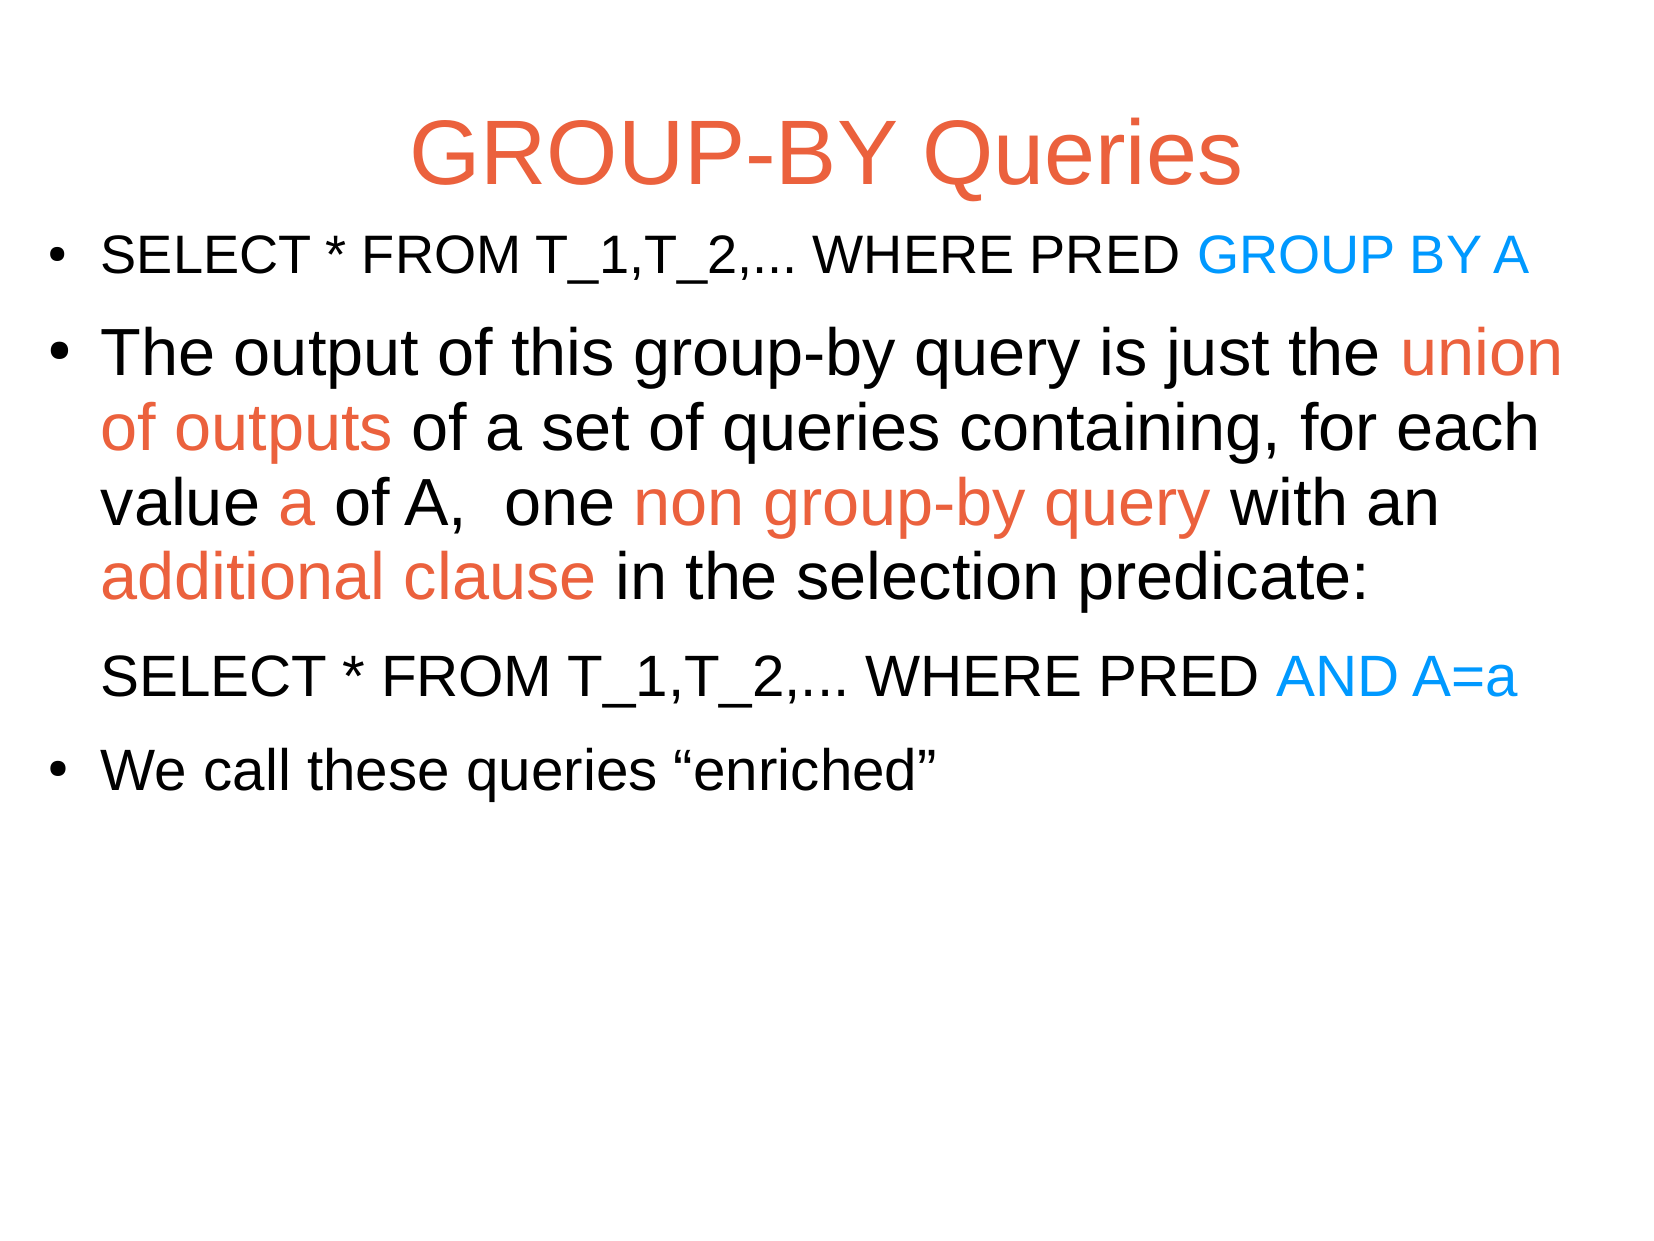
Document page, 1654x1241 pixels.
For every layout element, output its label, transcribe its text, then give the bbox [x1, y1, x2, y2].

list SELECT * FROM T_1,T_2,... WHERE PRED GROUP BY A The output of this group-by query is just the union of outputs of a set of queries containing, for each value a of A, one non group-by query with an additional clause in the selection predicate: SELECT * FROM T_1,T_2,... WHERE PRED AND A=a We call these queries “enriched” [30, 225, 1636, 1186]
title GROUP-BY Queries [82, 49, 1571, 225]
